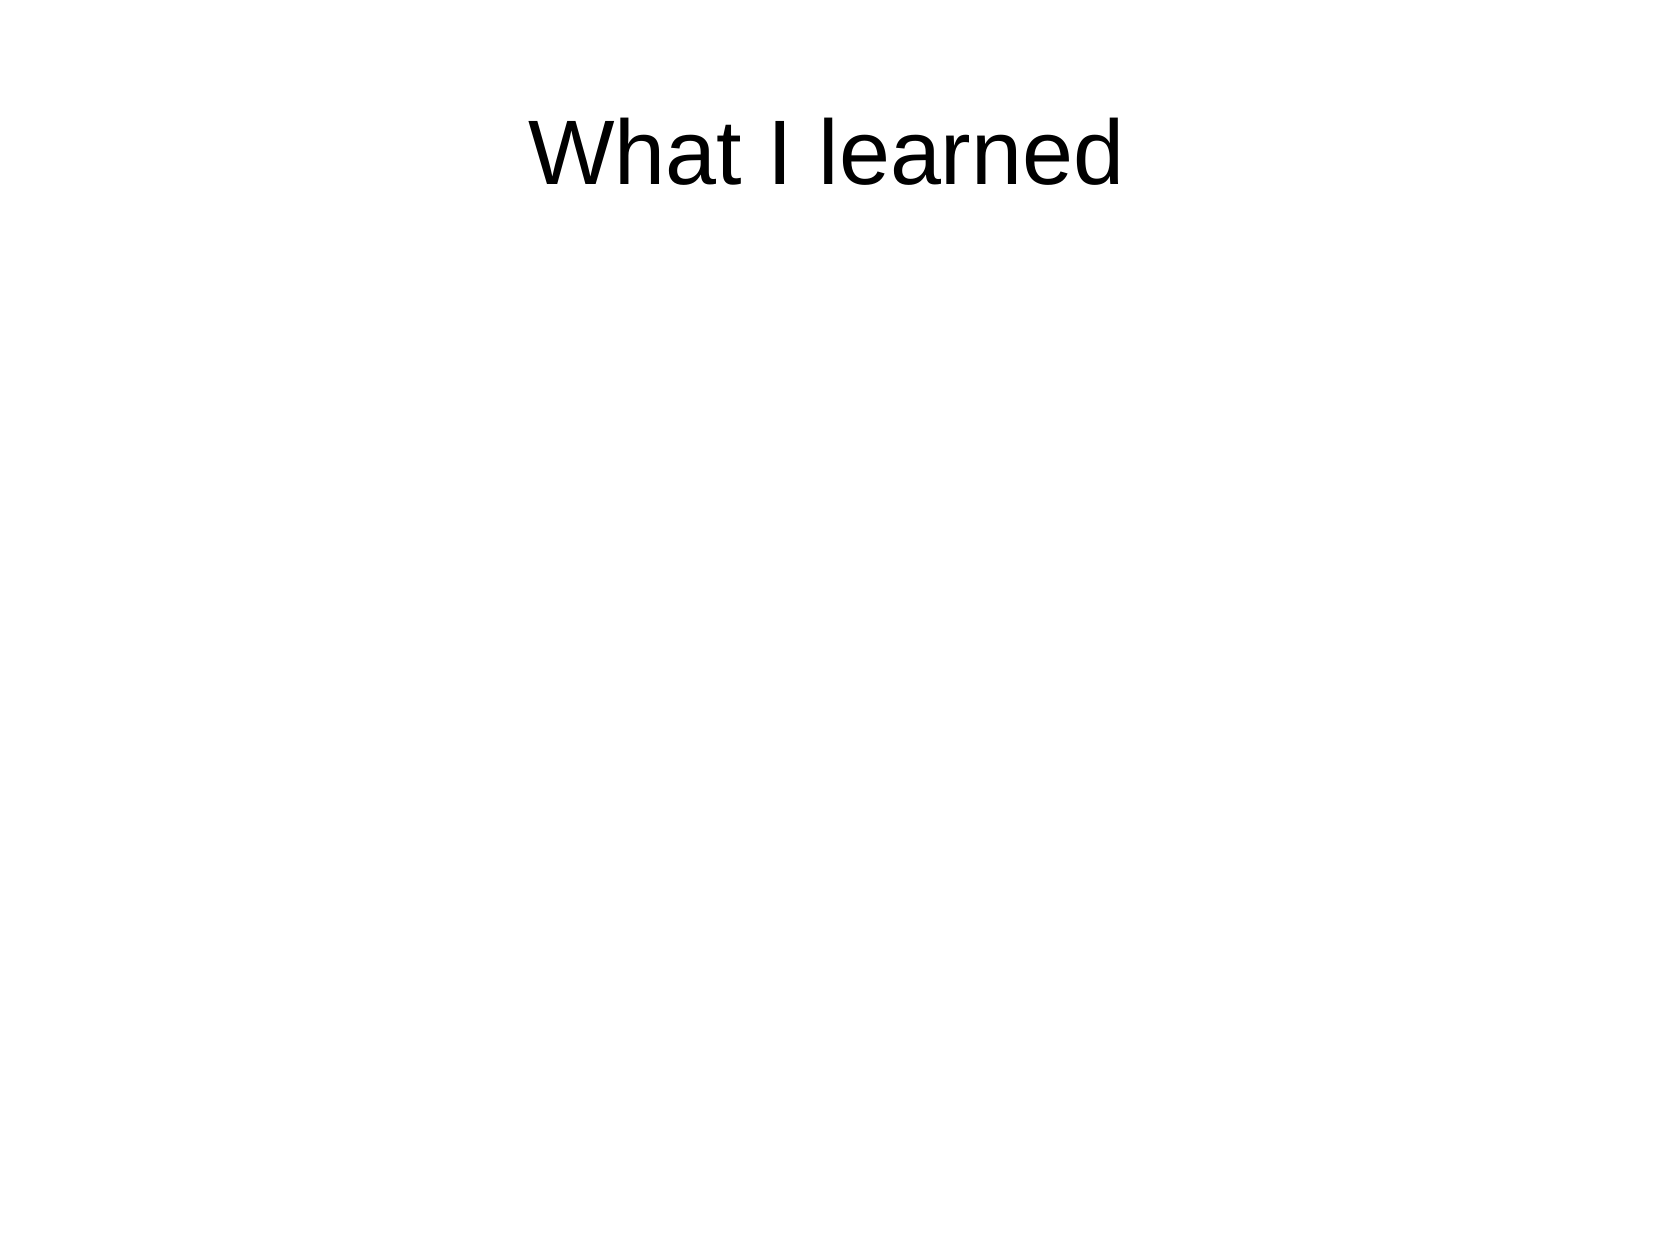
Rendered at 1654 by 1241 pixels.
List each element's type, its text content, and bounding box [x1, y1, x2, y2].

title What I learned [82, 49, 1571, 257]
